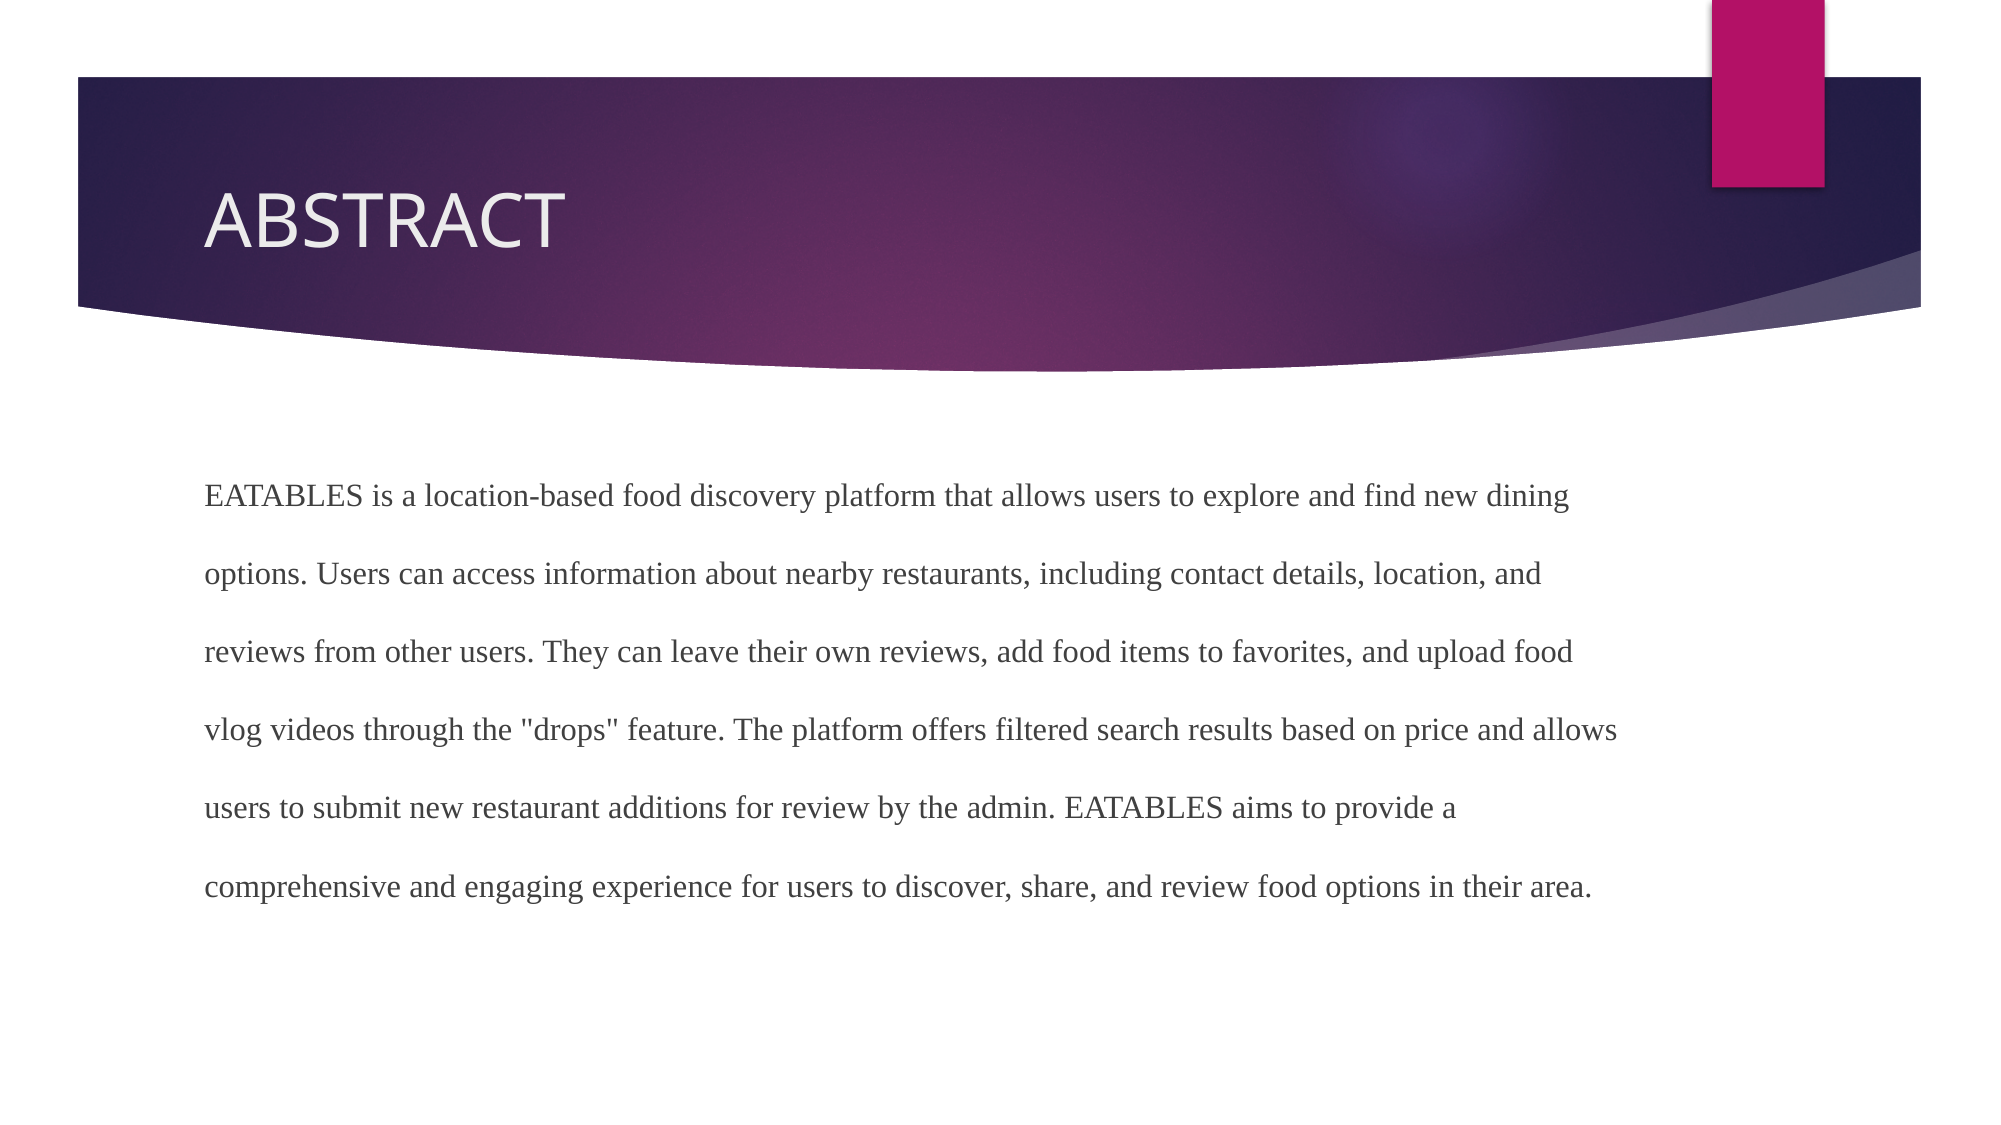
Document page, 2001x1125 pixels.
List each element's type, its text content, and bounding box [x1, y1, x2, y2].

picture [79, 78, 1920, 371]
table_cell Success [1521, 315, 1734, 354]
title ABSTRACT [189, 159, 1627, 276]
list EATABLES is a location-based food discovery platform that allows users to explore and find new dining options. Users can access information about nearby restaurants, including contact details, location, and reviews from other users. They can leave their own reviews, add food items to favorites, and upload food vlog videos through the "drops" feature. The platform offers filtered search results based on price and allows users to submit new restaurant additions for review by the admin. EATABLES aims to provide a comprehensive and engaging experience for users to discover, share, and review food options in their area. [189, 427, 1638, 988]
